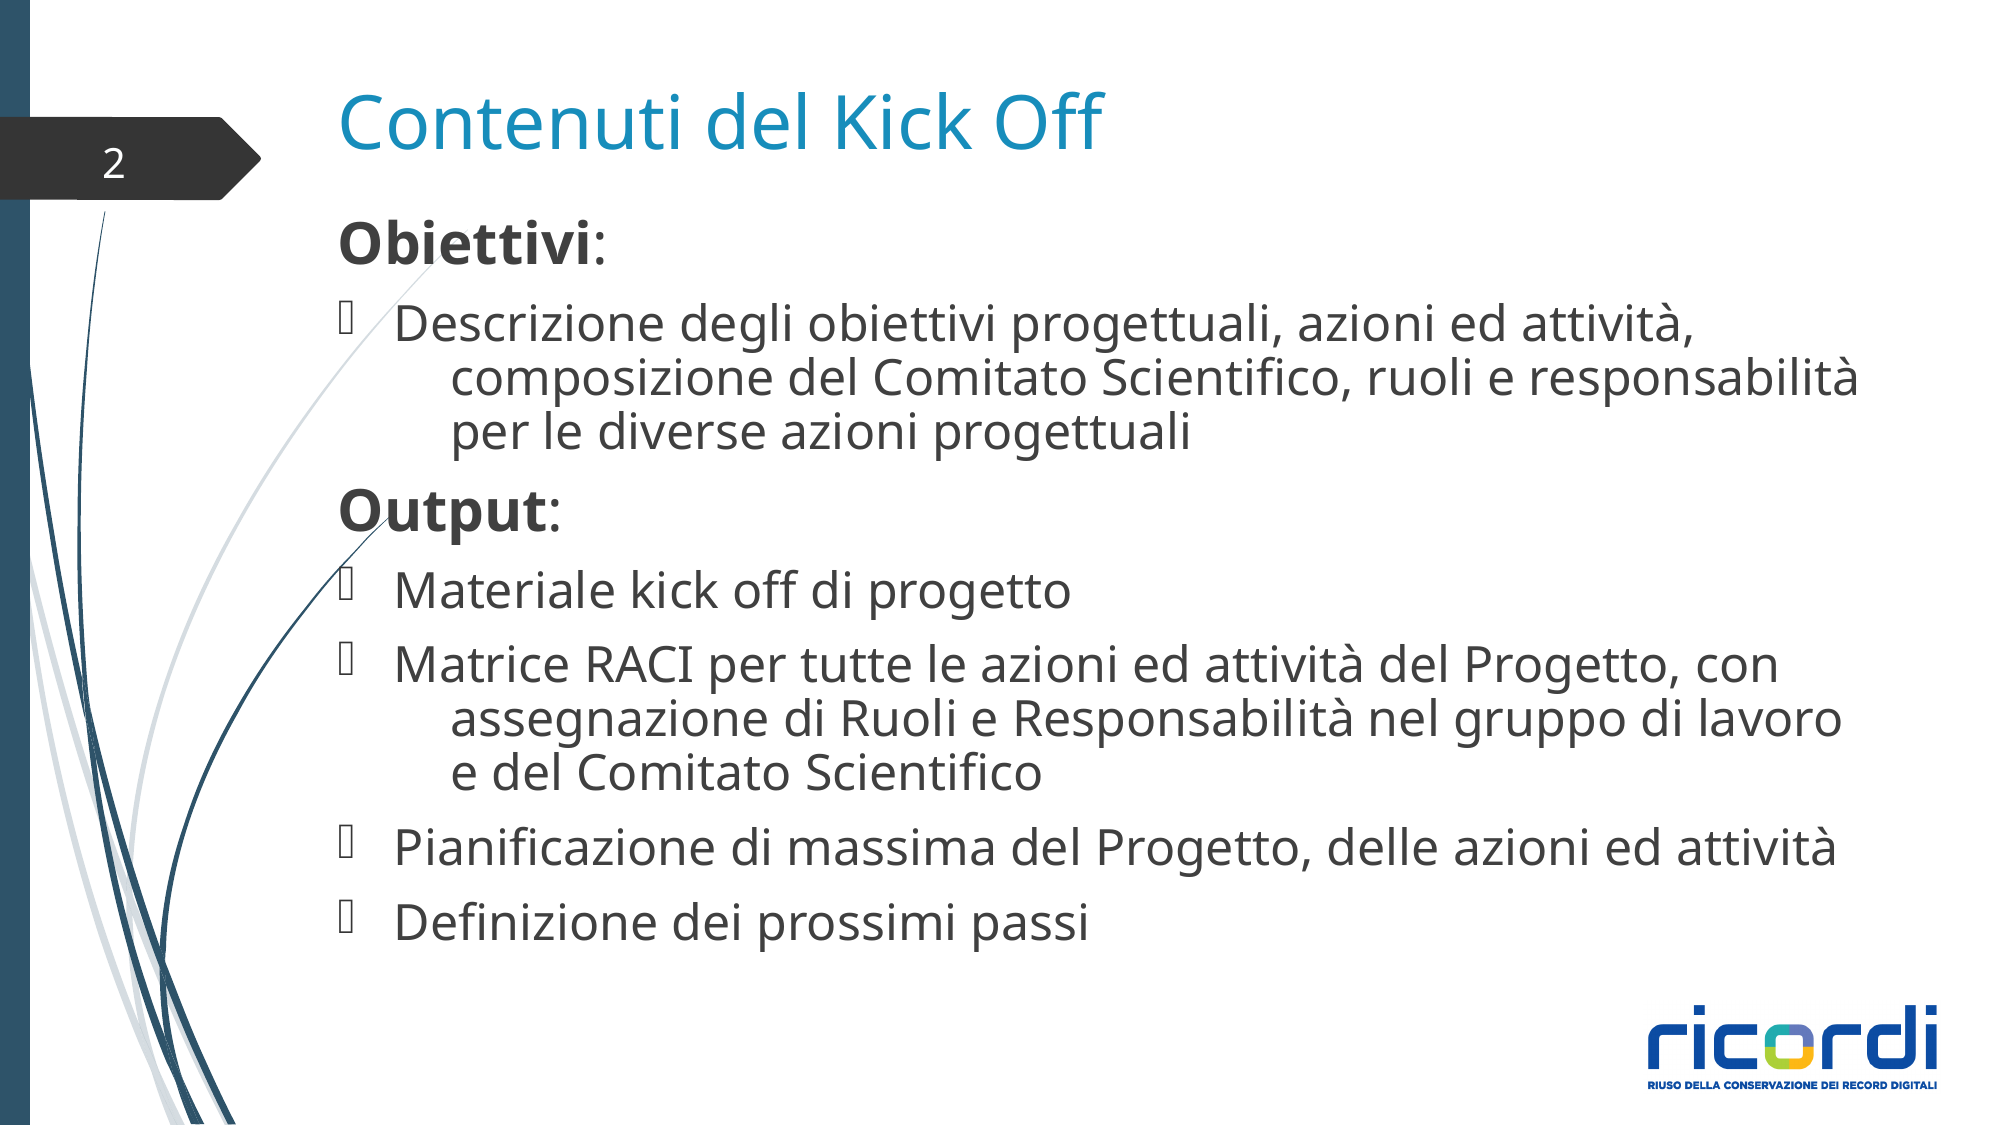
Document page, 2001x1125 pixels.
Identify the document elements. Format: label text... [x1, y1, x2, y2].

picture [1643, 1000, 1941, 1094]
title Contenuti del Kick Off [322, 66, 1941, 220]
list Obiettivi: Descrizione degli obiettivi progettuali, azioni ed attività, composizione del Comitato Scientifico, ruoli e responsabilità per le diverse azioni progettuali Output: Materiale kick off di progetto Matrice RACI per tutte le azioni ed attività del Progetto, con assegnazione di Ruoli e Responsabilità nel gruppo di lavoro e del Comitato Scientifico Pianificazione di massima del Progetto, delle azioni ed attività Definizione dei prossimi passi [322, 207, 1895, 1014]
text_box <numero> [87, 129, 216, 190]
